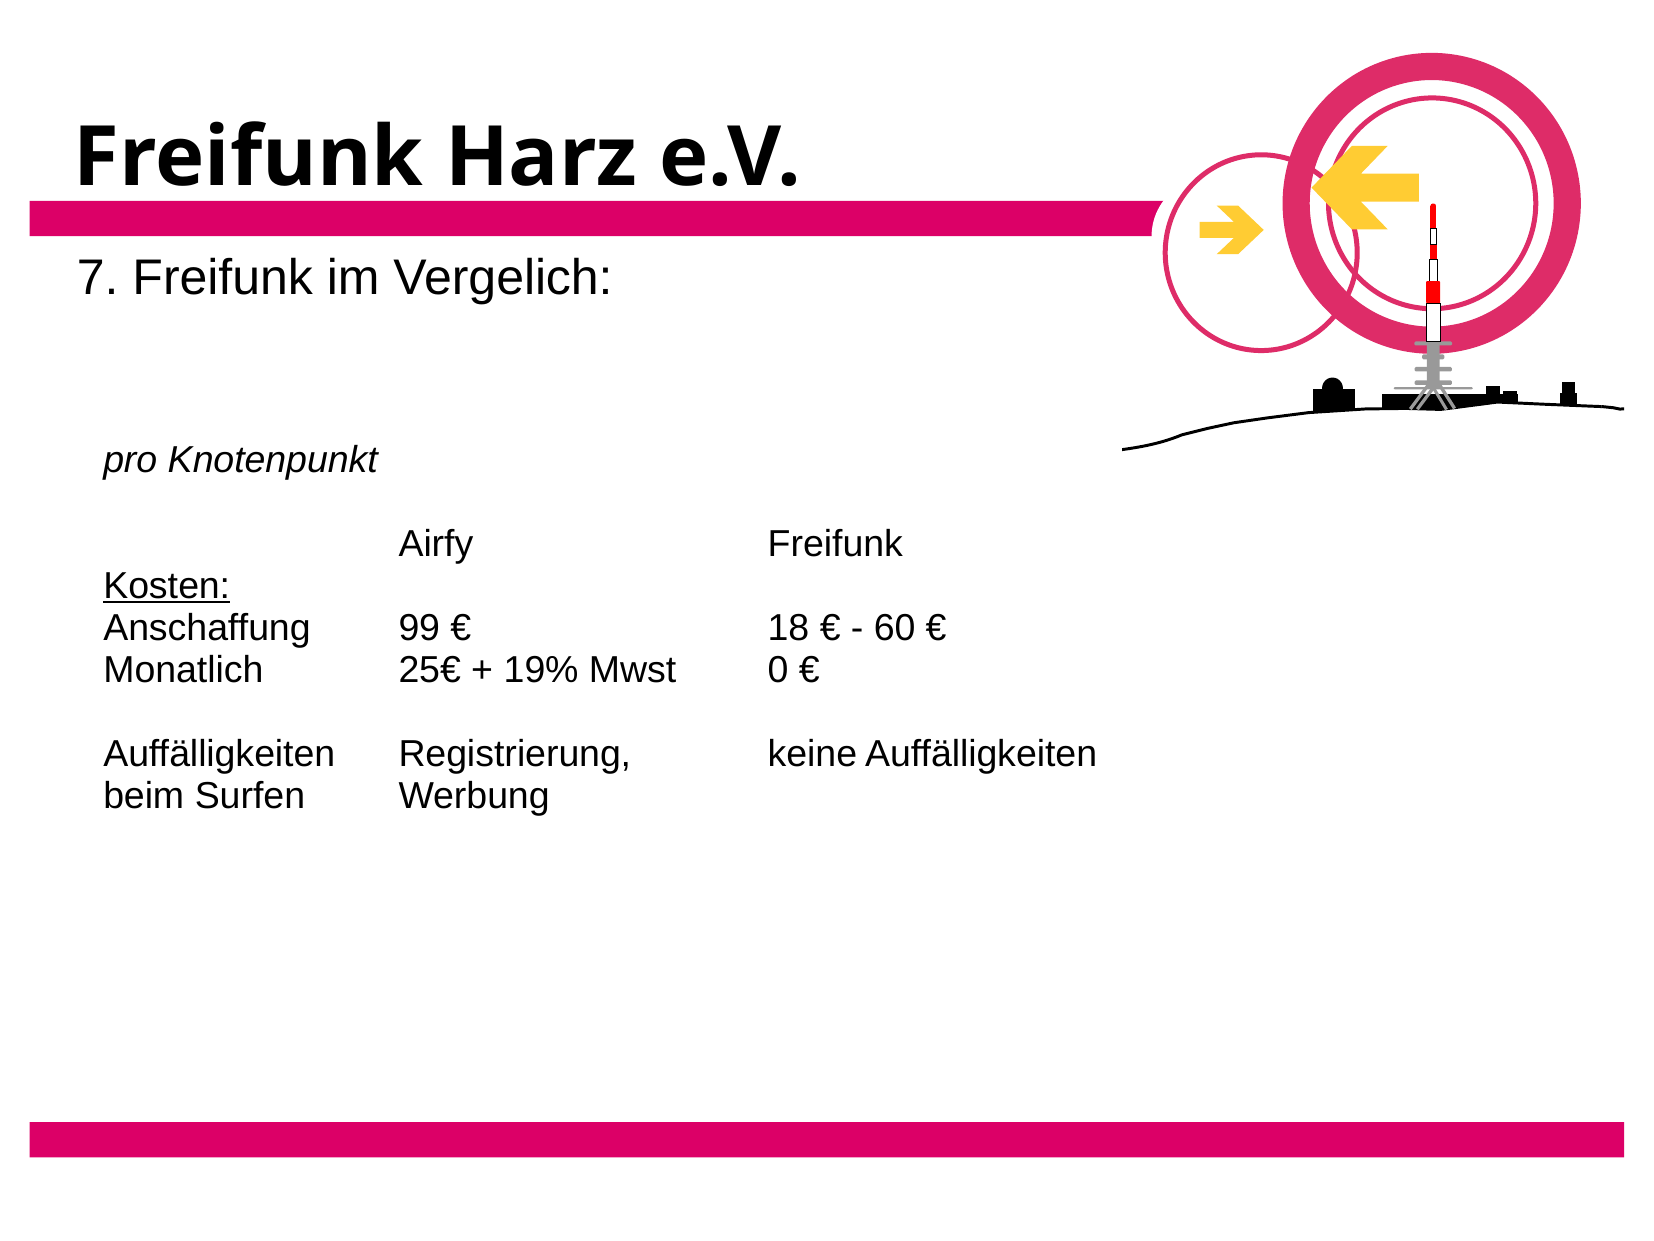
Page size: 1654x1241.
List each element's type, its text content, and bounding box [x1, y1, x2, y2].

subtitle 7. Freifunk im Vergelich: [76, 218, 697, 337]
text_box pro Knotenpunkt Airfy Freifunk Kosten: Anschaffung 99 € 18 € - 60 € Monatlich 25€ + 19% Mwst 0 € Auffälligkeiten Registrierung, keine Auffälligkeiten beim Surfen Werbung [88, 431, 1123, 1022]
